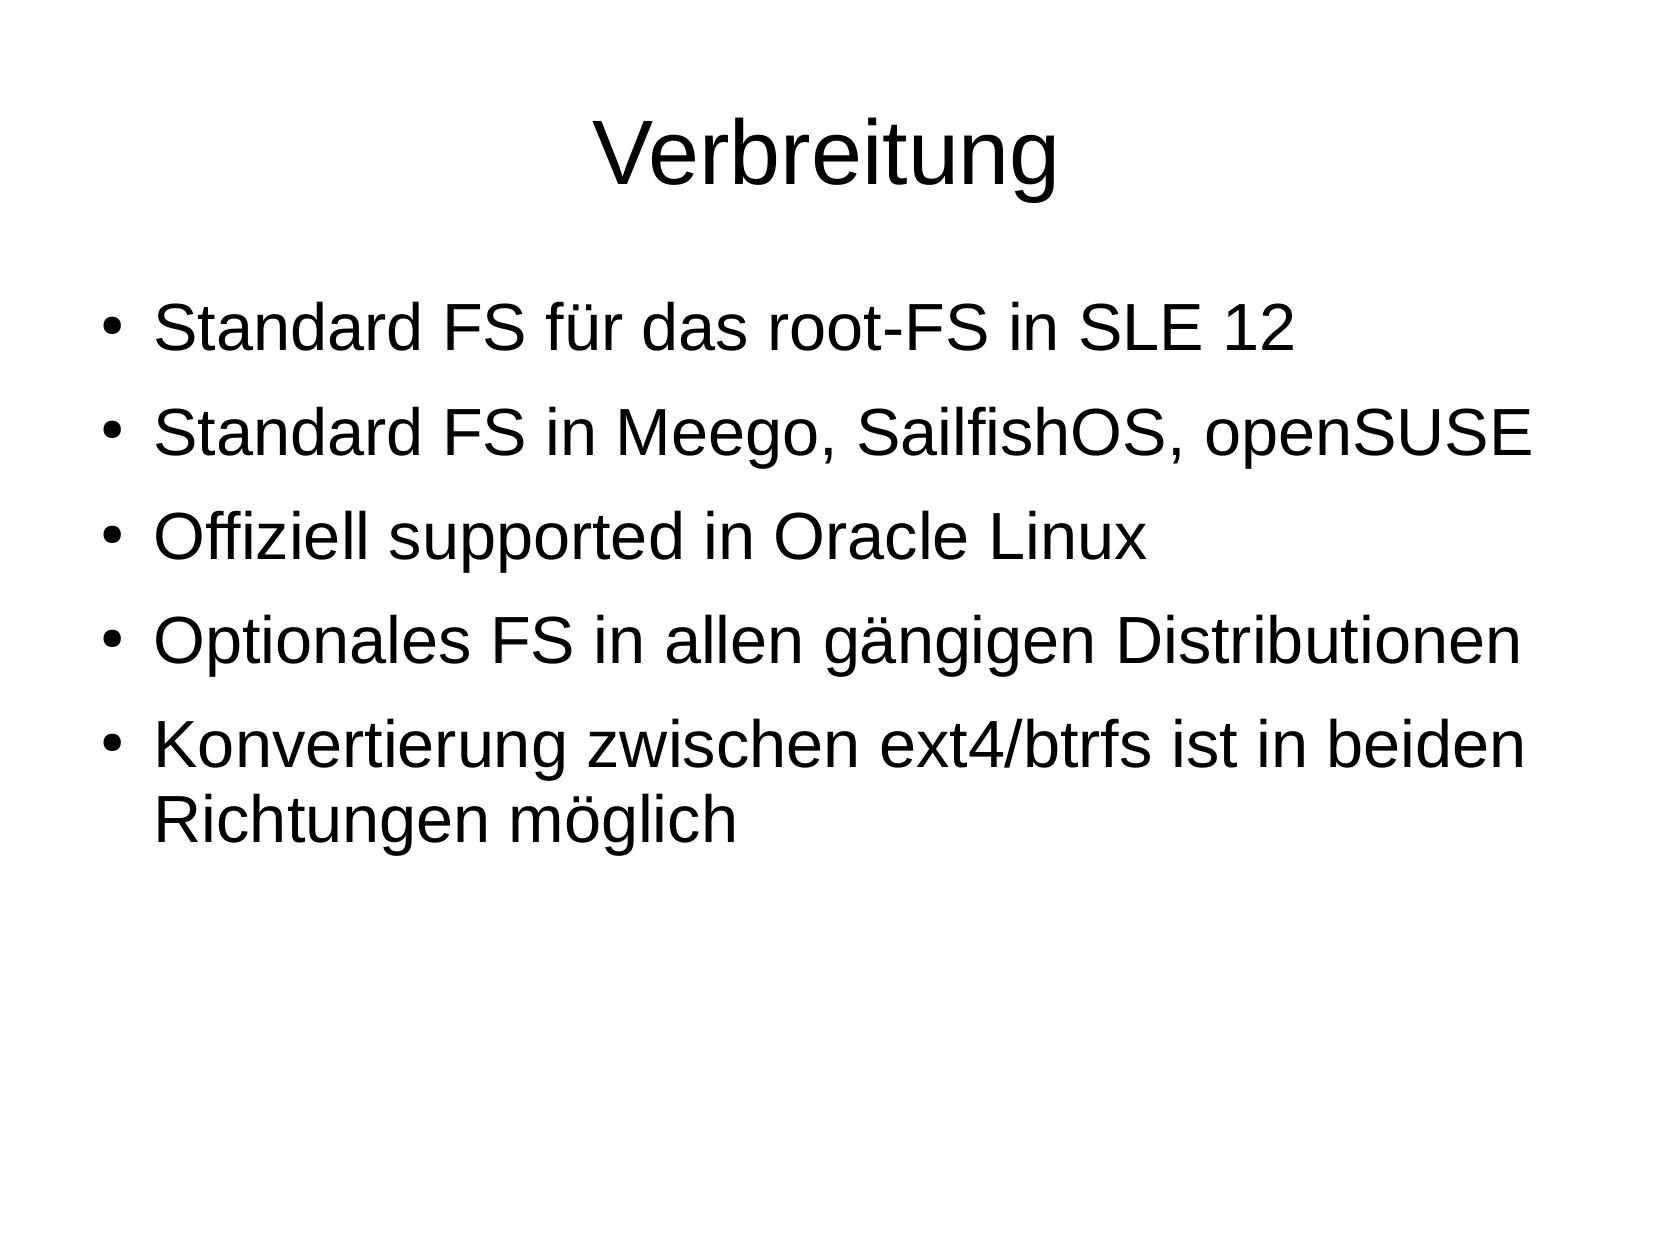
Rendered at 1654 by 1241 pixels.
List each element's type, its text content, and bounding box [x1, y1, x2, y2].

title Verbreitung [82, 49, 1571, 257]
list Standard FS für das root-FS in SLE 12 Standard FS in Meego, SailfishOS, openSUSE Offiziell supported in Oracle Linux Optionales FS in allen gängigen Distributionen Konvertierung zwischen ext4/btrfs ist in beiden Richtungen möglich [82, 290, 1571, 1010]
